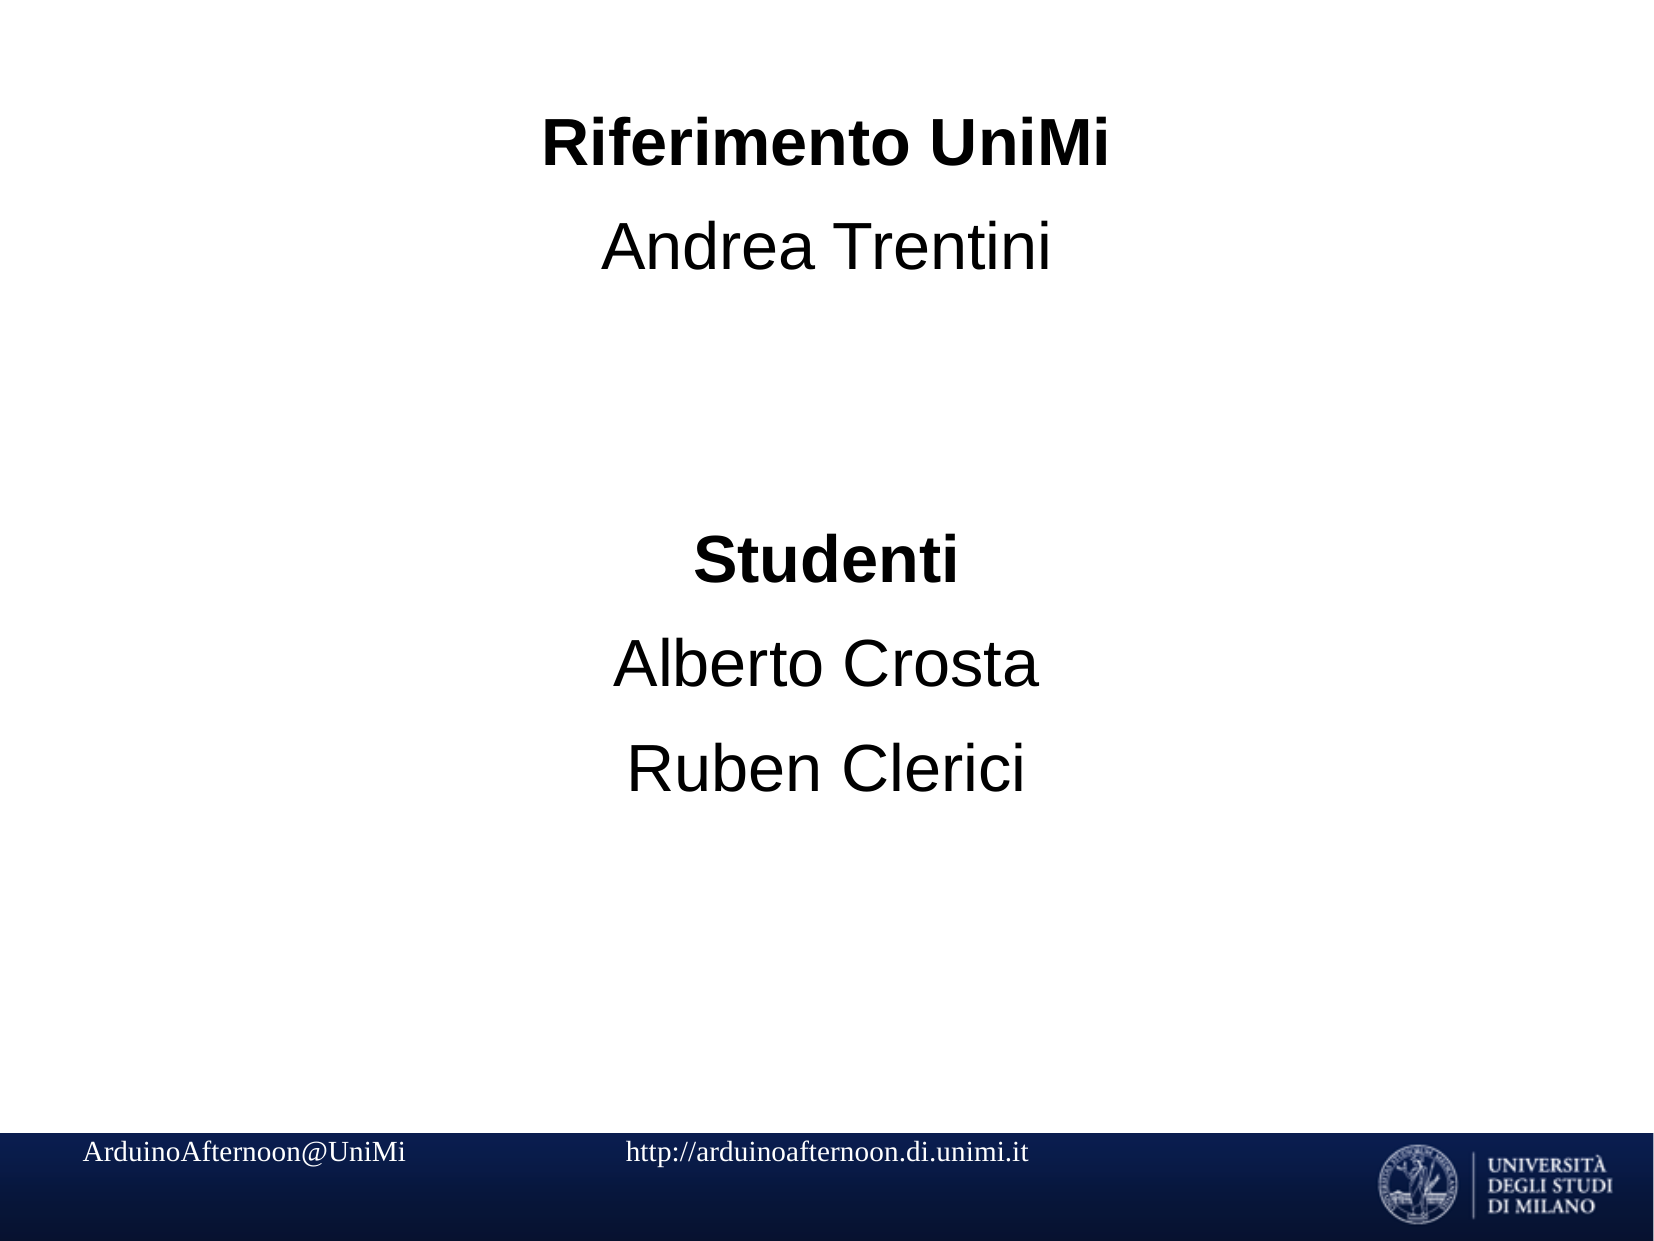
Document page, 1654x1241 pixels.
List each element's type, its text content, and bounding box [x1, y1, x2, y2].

list Riferimento UniMi Andrea Trentini Studenti Alberto Crosta Ruben Clerici [82, 105, 1571, 1010]
picture [0, 1133, 1654, 1241]
